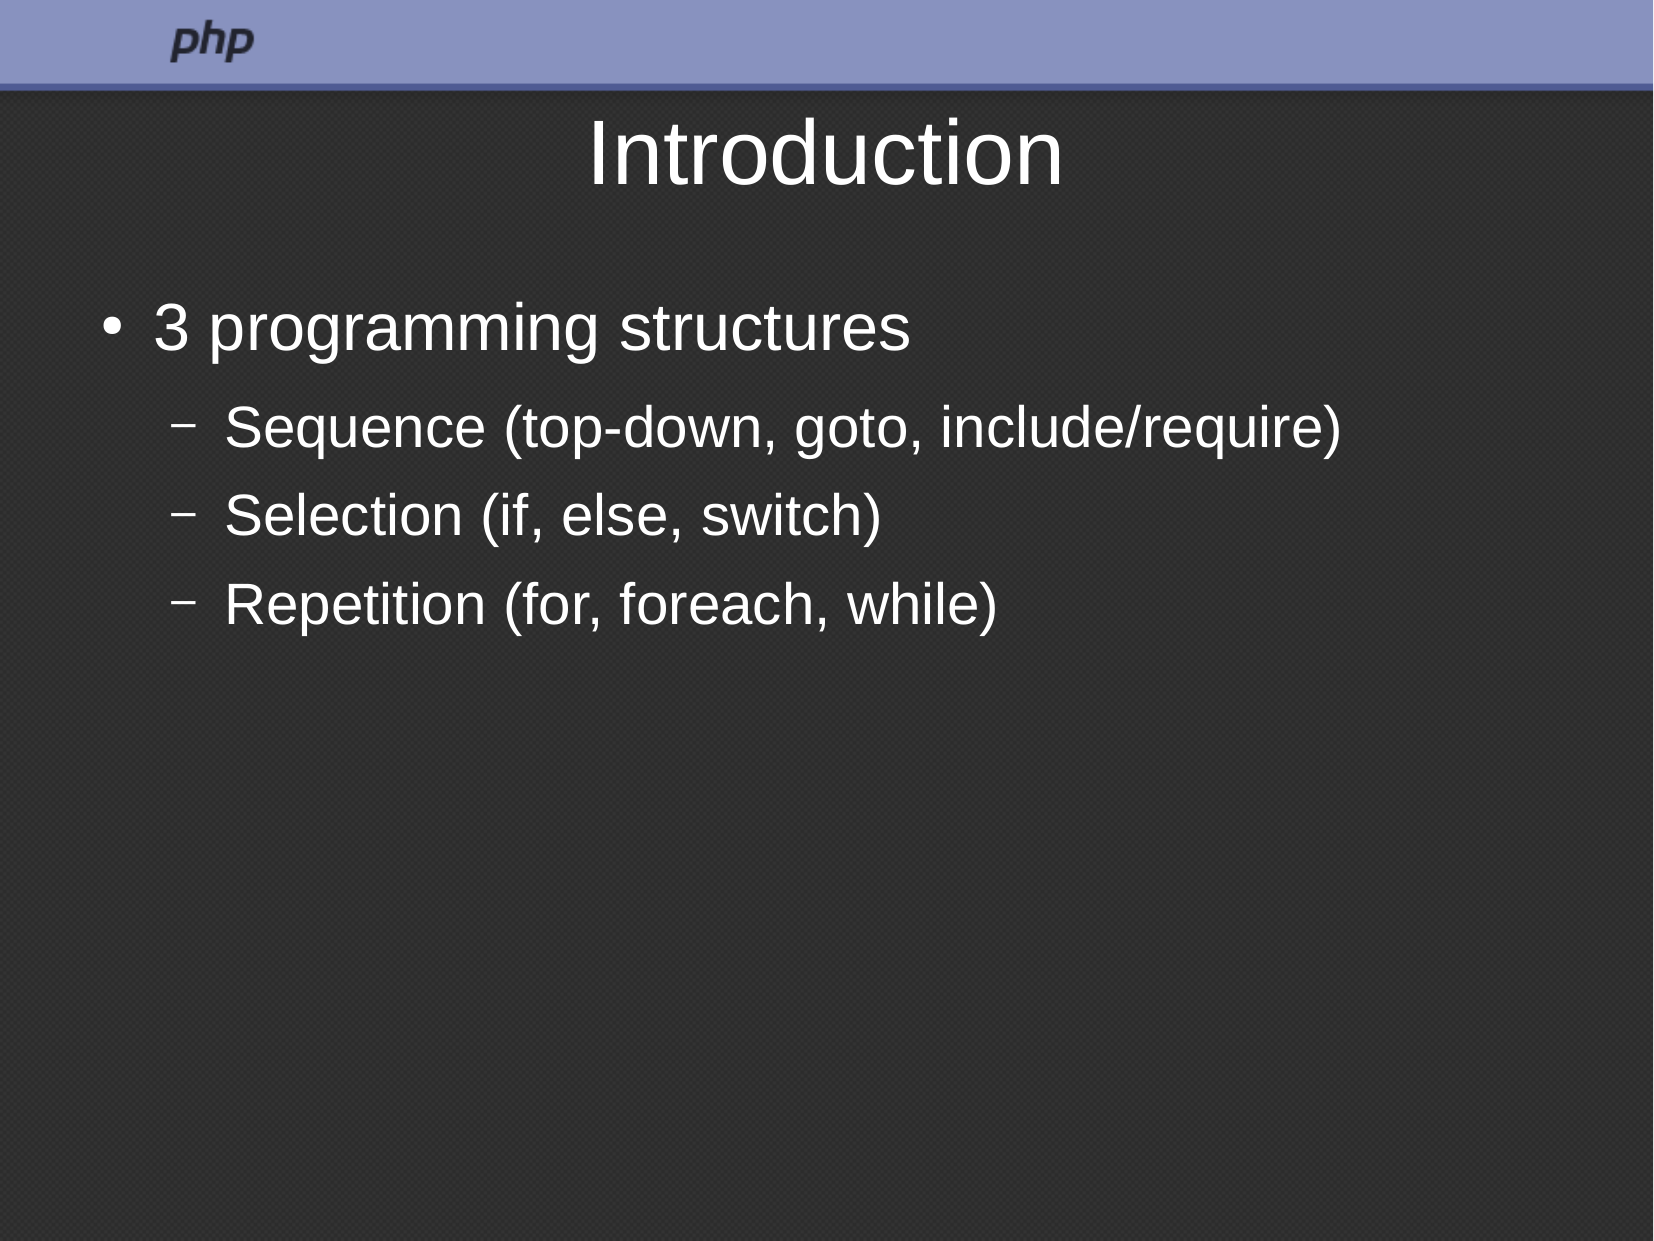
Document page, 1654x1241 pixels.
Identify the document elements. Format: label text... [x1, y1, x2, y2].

list 3 programming structures Sequence (top-down, goto, include/require) Selection (if, else, switch) Repetition (for, foreach, while) [82, 290, 1571, 1010]
title Introduction [82, 49, 1571, 257]
picture [0, 0, 1654, 1241]
